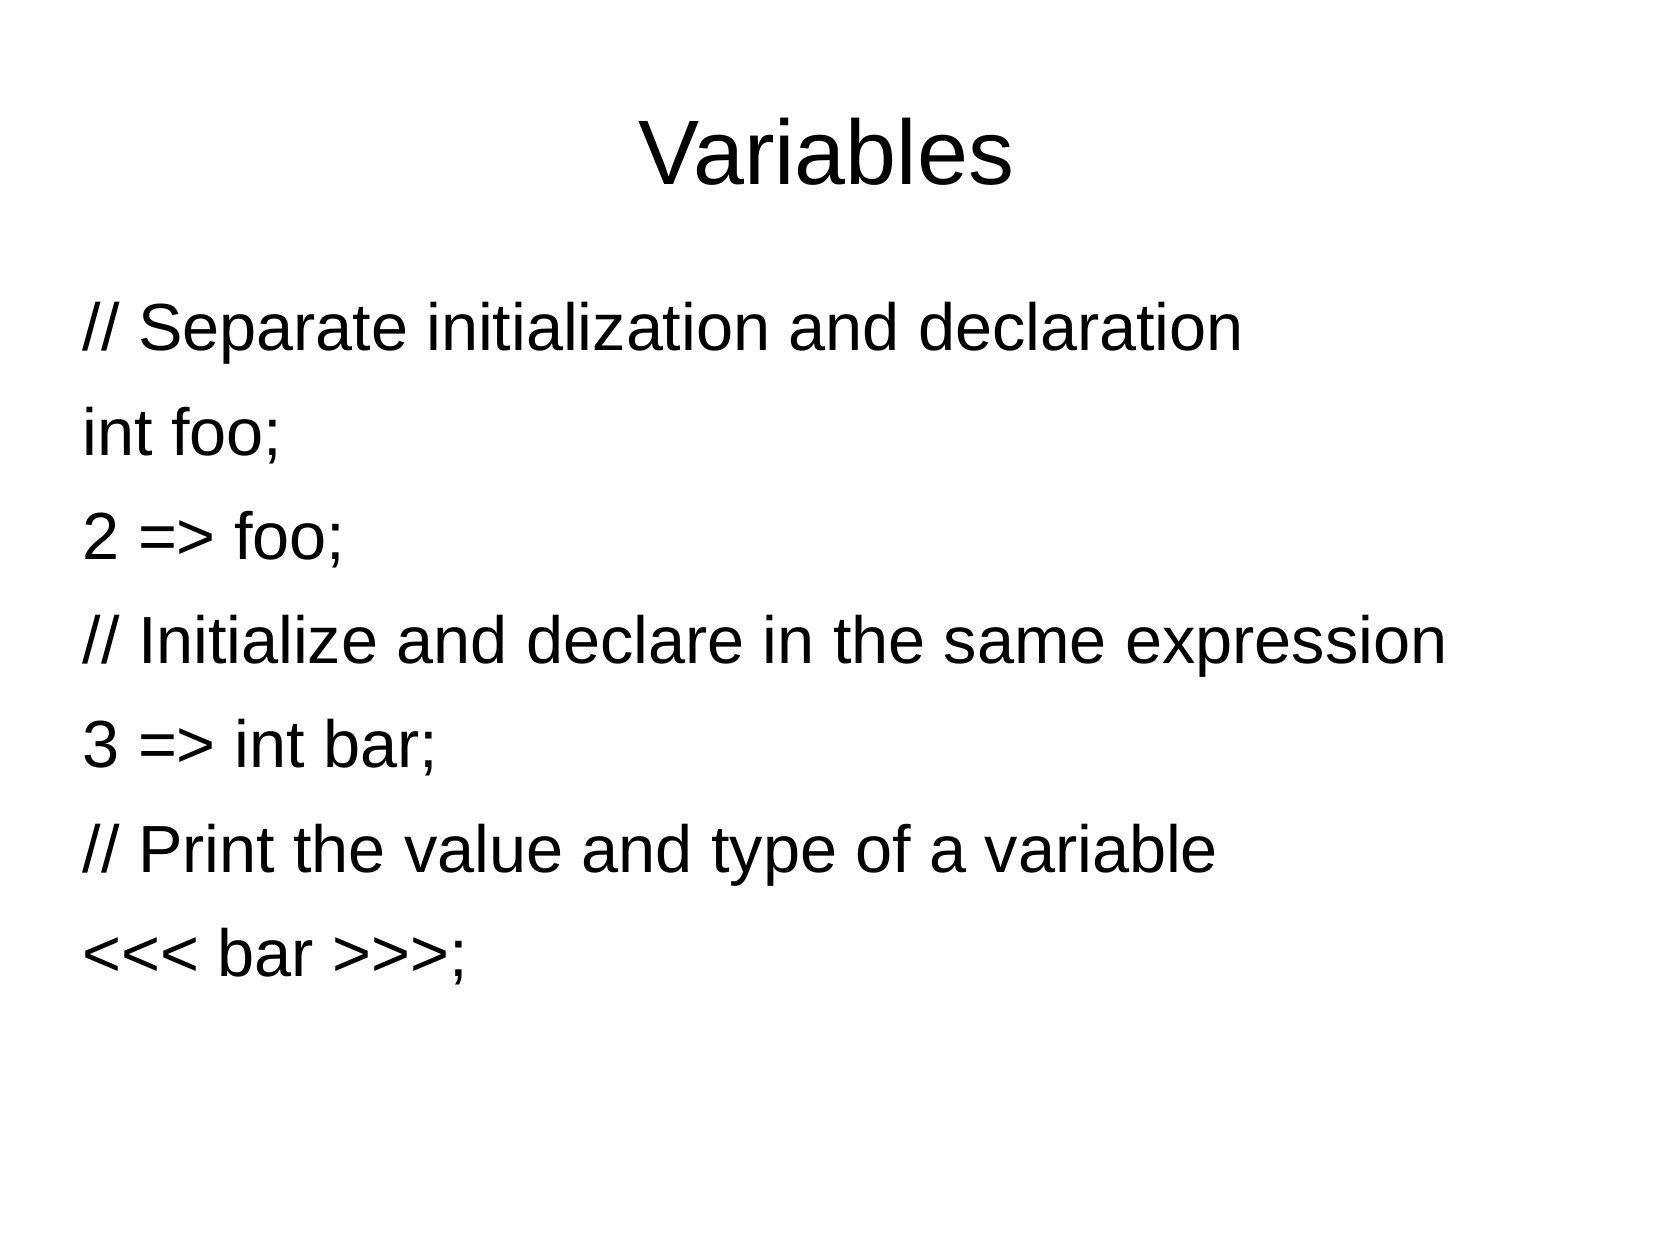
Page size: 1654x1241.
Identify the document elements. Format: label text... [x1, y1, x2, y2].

title Variables [82, 49, 1571, 257]
list // Separate initialization and declaration int foo; 2 => foo; // Initialize and declare in the same expression 3 => int bar; // Print the value and type of a variable <<< bar >>>; [82, 290, 1538, 1010]
